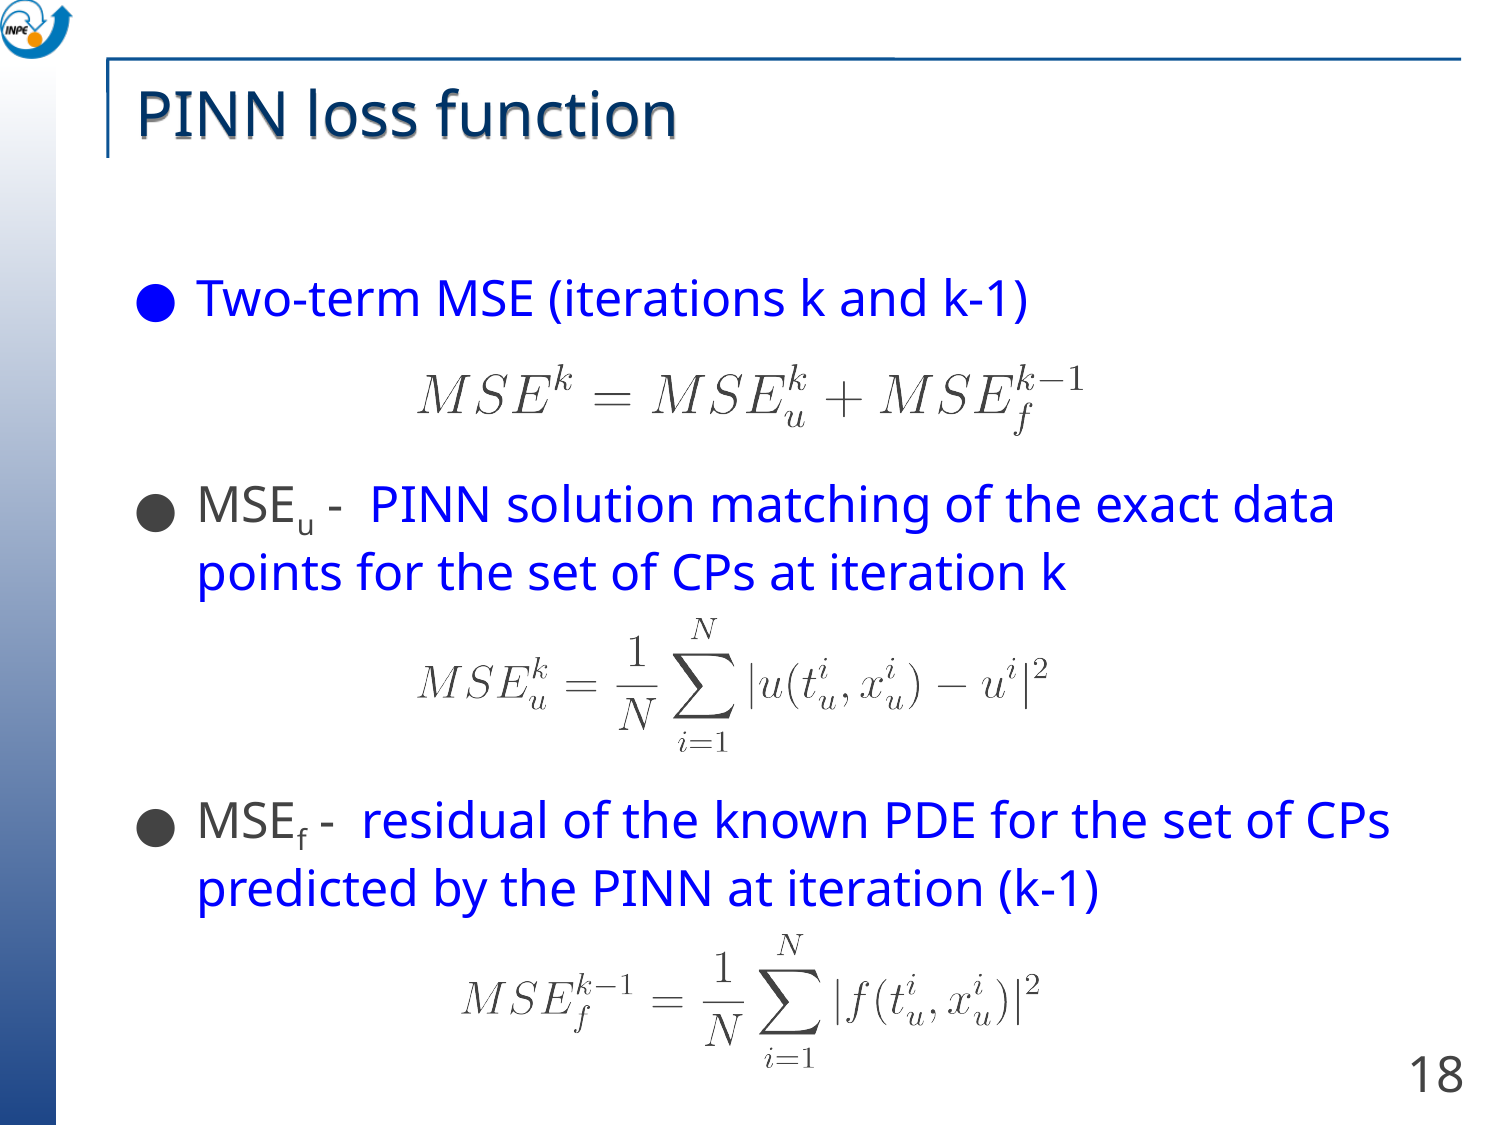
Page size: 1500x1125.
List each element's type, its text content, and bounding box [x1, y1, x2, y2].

slide_number 1 [1389, 1033, 1480, 1120]
picture [417, 364, 1083, 436]
list Two-term MSE (iterations k and k-1) MSEu - PINN solution matching of the exact data points for the set of CPs at iteration k MSEf - residual of the known PDE for the set of CPs predicted by the PINN at iteration (k-1) [106, 252, 1465, 1096]
picture [417, 618, 1047, 752]
picture [461, 934, 1039, 1068]
picture [0, 0, 73, 59]
title PINN loss function [106, 59, 1465, 181]
